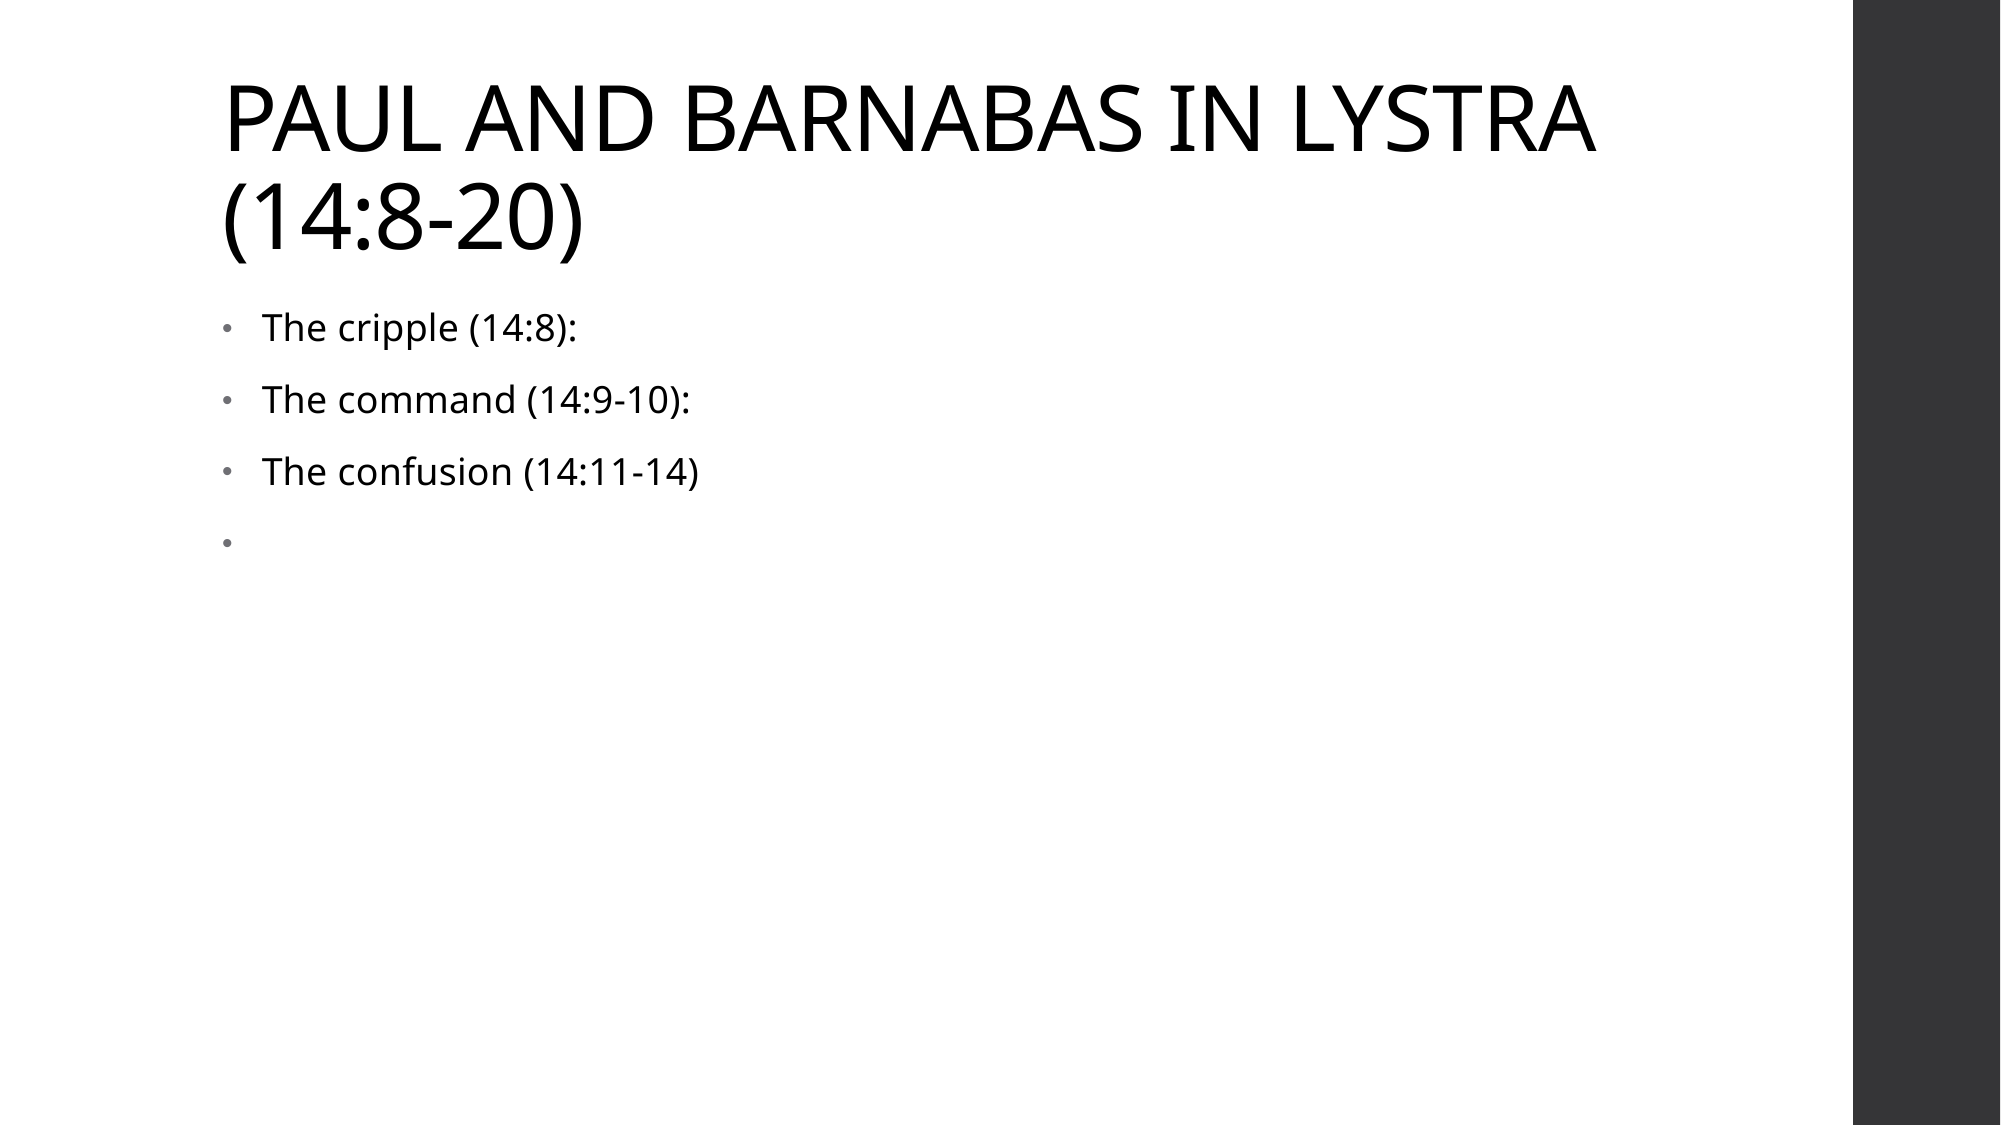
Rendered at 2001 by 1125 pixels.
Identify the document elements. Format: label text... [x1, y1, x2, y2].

title PAUL AND BARNABAS IN LYSTRA (14:8-20) [206, 60, 1797, 278]
list The cripple (14:8): The command (14:9-10): The confusion (14:11-14) [206, 299, 1617, 1014]
